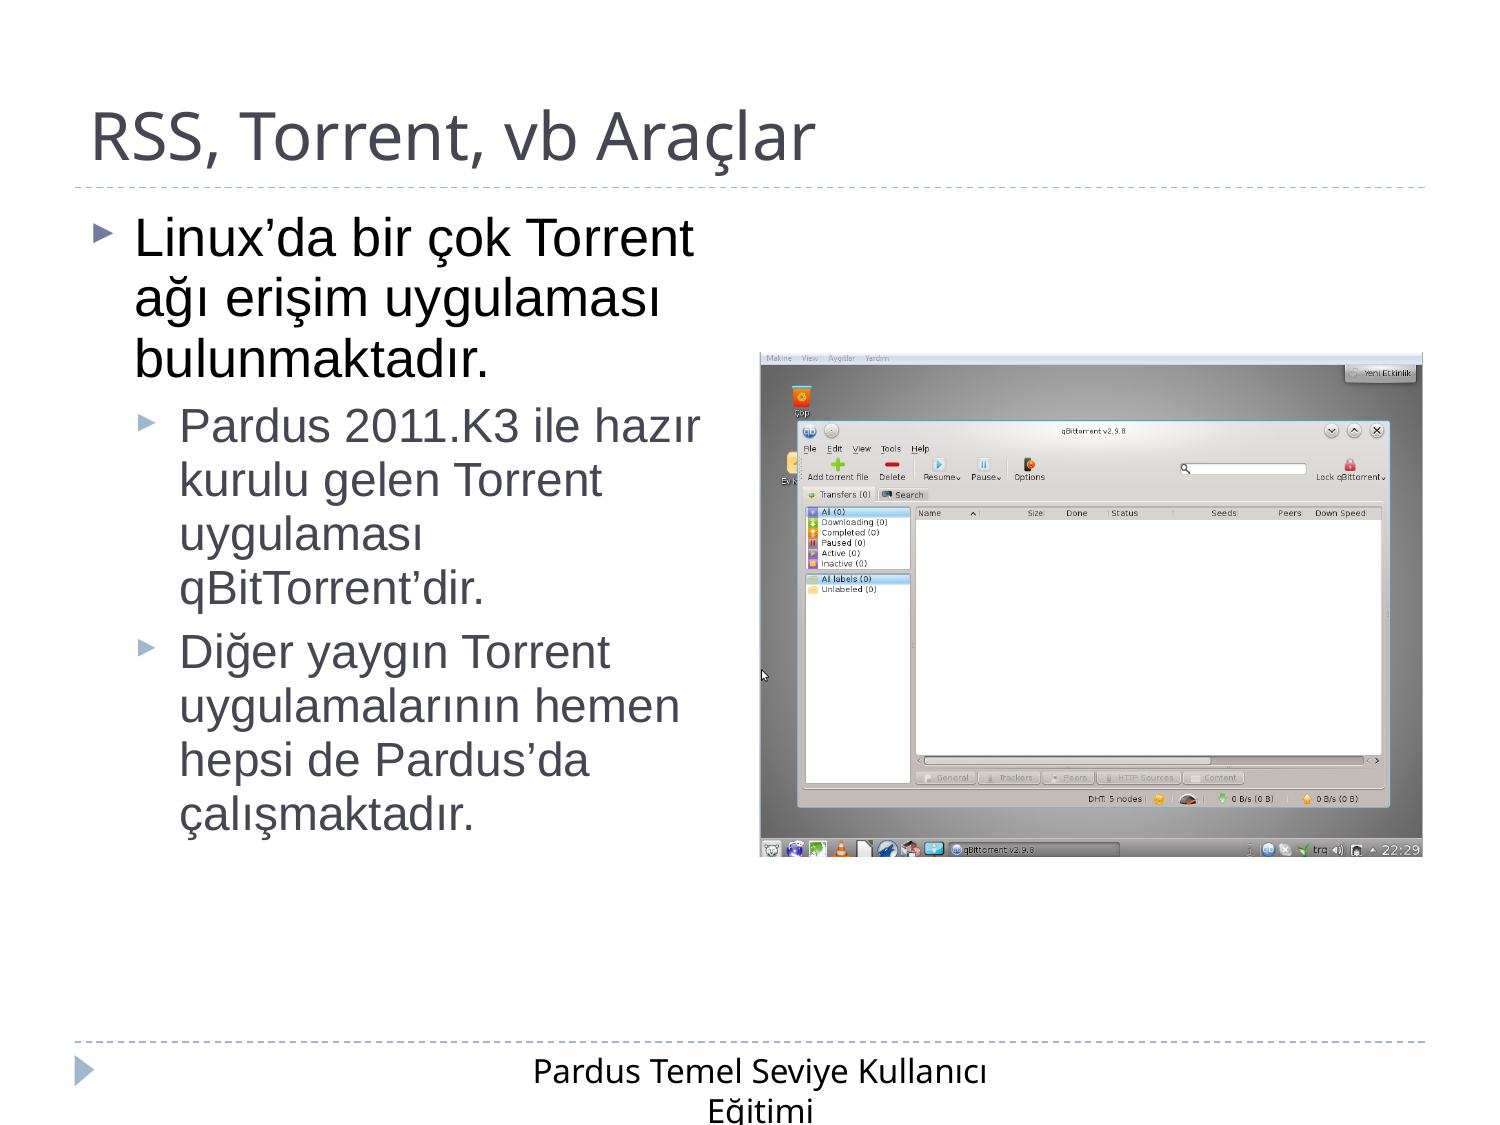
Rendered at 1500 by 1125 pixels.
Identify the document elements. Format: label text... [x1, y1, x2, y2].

list Linux’da bir çok Torrent ağı erişim uygulaması bulunmaktadır. Pardus 2011.K3 ile hazır kurulu gelen Torrent uygulaması qBitTorrent’dir. Diğer yaygın Torrent uygulamalarının hemen hepsi de Pardus’da çalışmaktadır. [75, 200, 738, 1010]
picture [759, 352, 1423, 857]
title RSS, Torrent, vb Araçlar [75, 37, 1425, 188]
